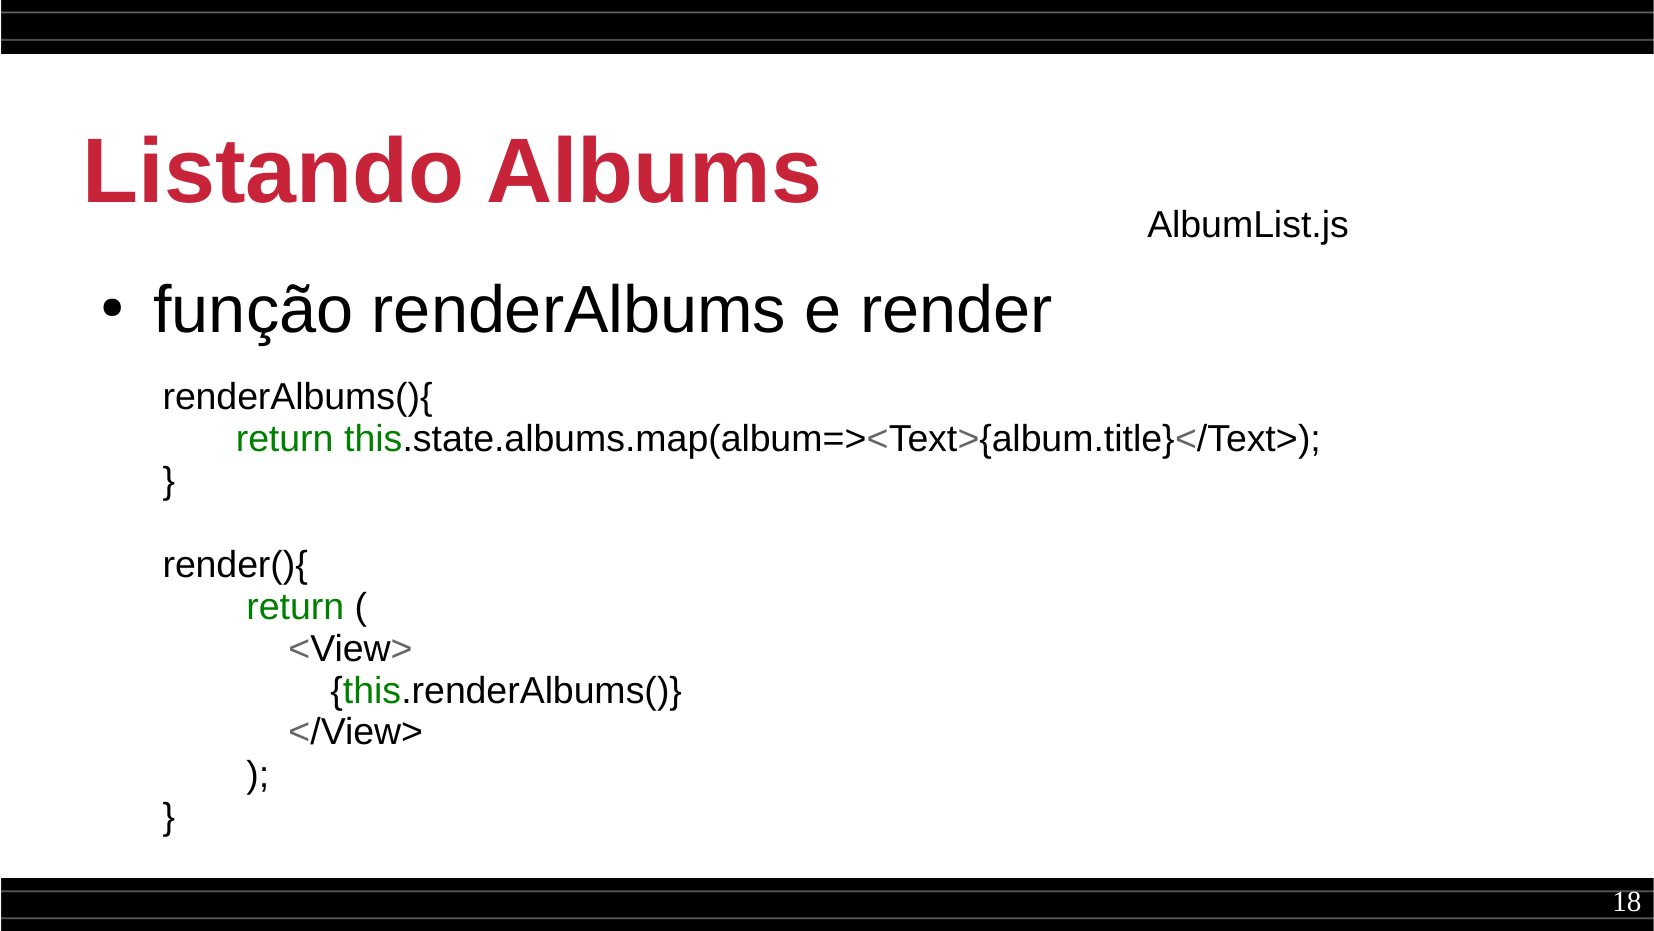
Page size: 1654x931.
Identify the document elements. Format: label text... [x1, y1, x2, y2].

list função renderAlbums e render [82, 271, 1571, 758]
picture [1, 0, 1654, 54]
title Listando Albums [82, 92, 1571, 249]
text_box AlbumList.js [1122, 196, 1524, 296]
picture [1, 878, 1654, 931]
text_box renderAlbums(){ return this.state.albums.map(album=><Text>{album.title}</Text>); } render(){ return ( <View> {this.renderAlbums()} </View> ); } [147, 367, 1365, 845]
